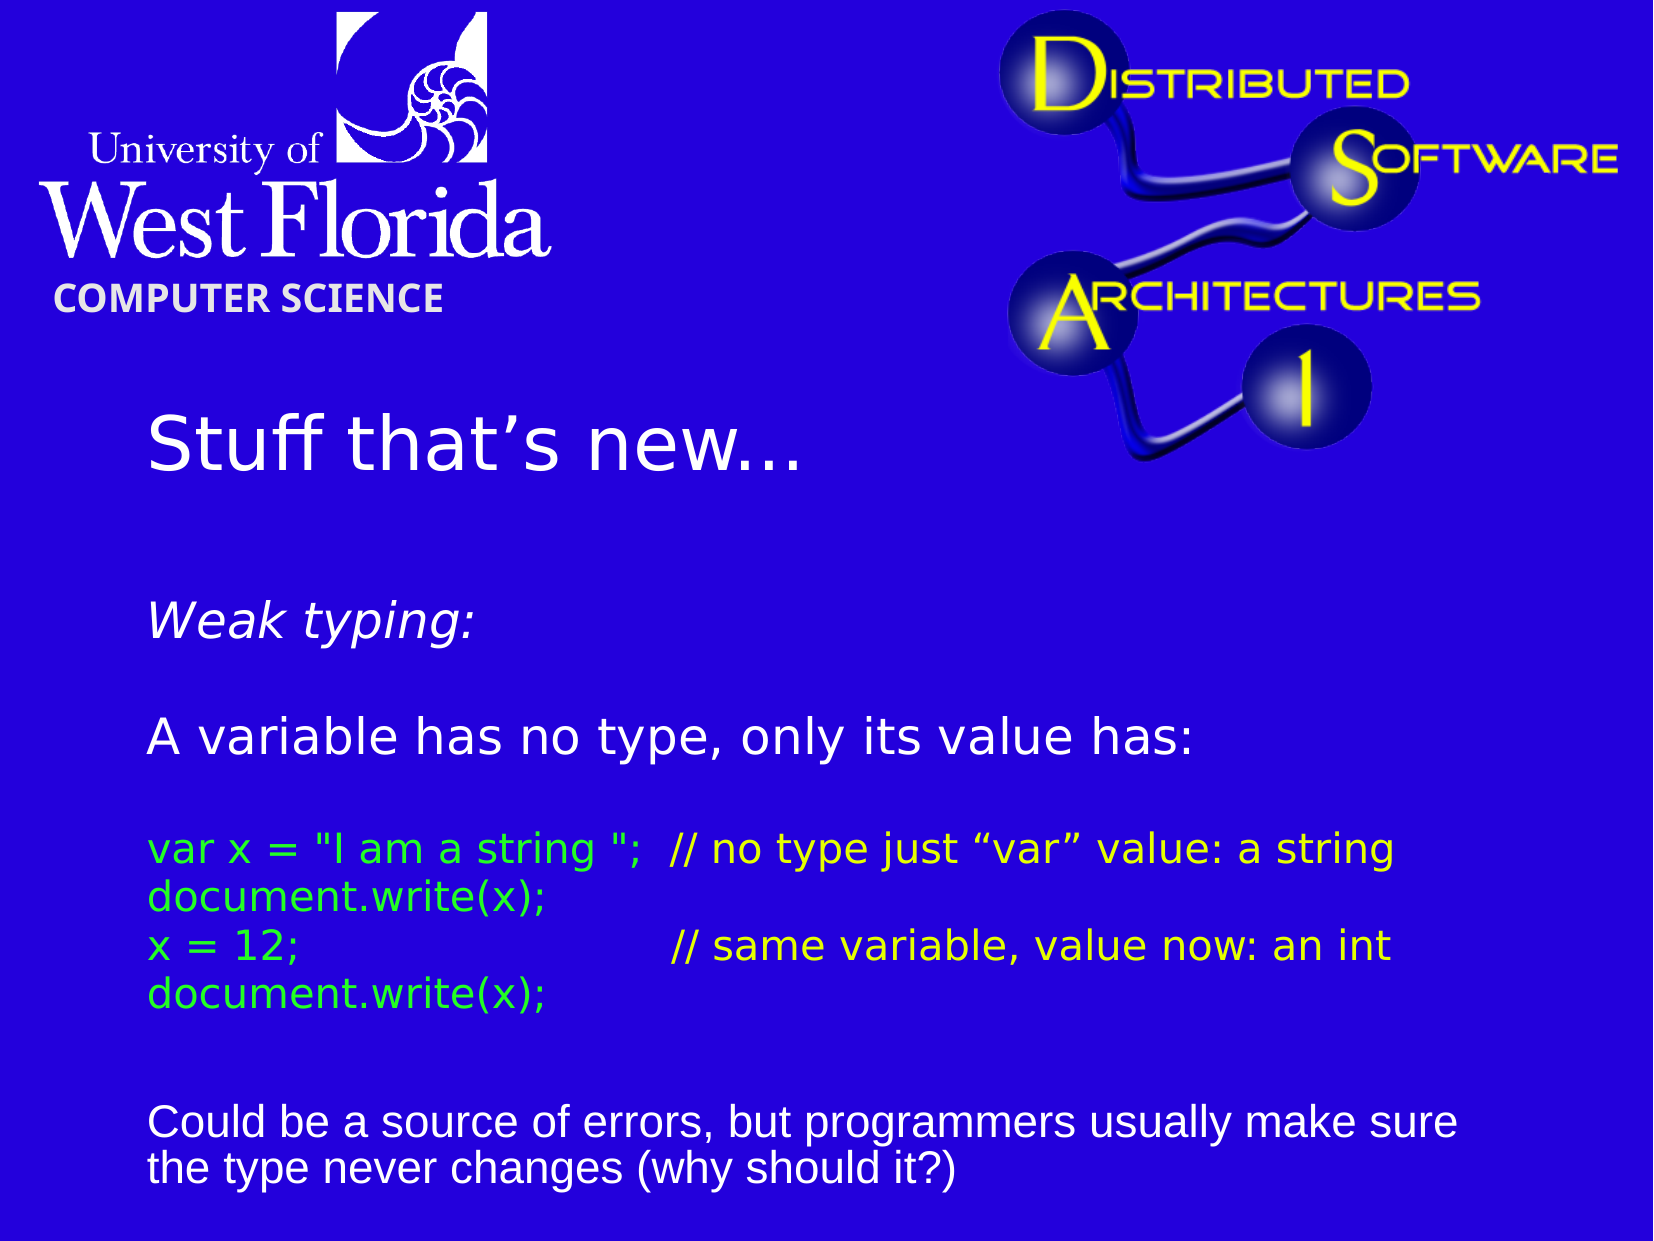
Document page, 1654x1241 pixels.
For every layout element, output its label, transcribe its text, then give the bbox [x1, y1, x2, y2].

picture [37, 0, 559, 262]
text_box Stuff that’s new... Weak typing: A variable has no type, only its value has: var x = "I am a string "; // no type just “var” value: a string document.write(x); x = 12; // same variable, value now: an int document.write(x); Could be a source of errors, but programmers usually make sure the type never changes (why should it?) [132, 393, 1501, 1201]
picture [910, 0, 1653, 506]
text_box COMPUTER SCIENCE [37, 262, 563, 325]
